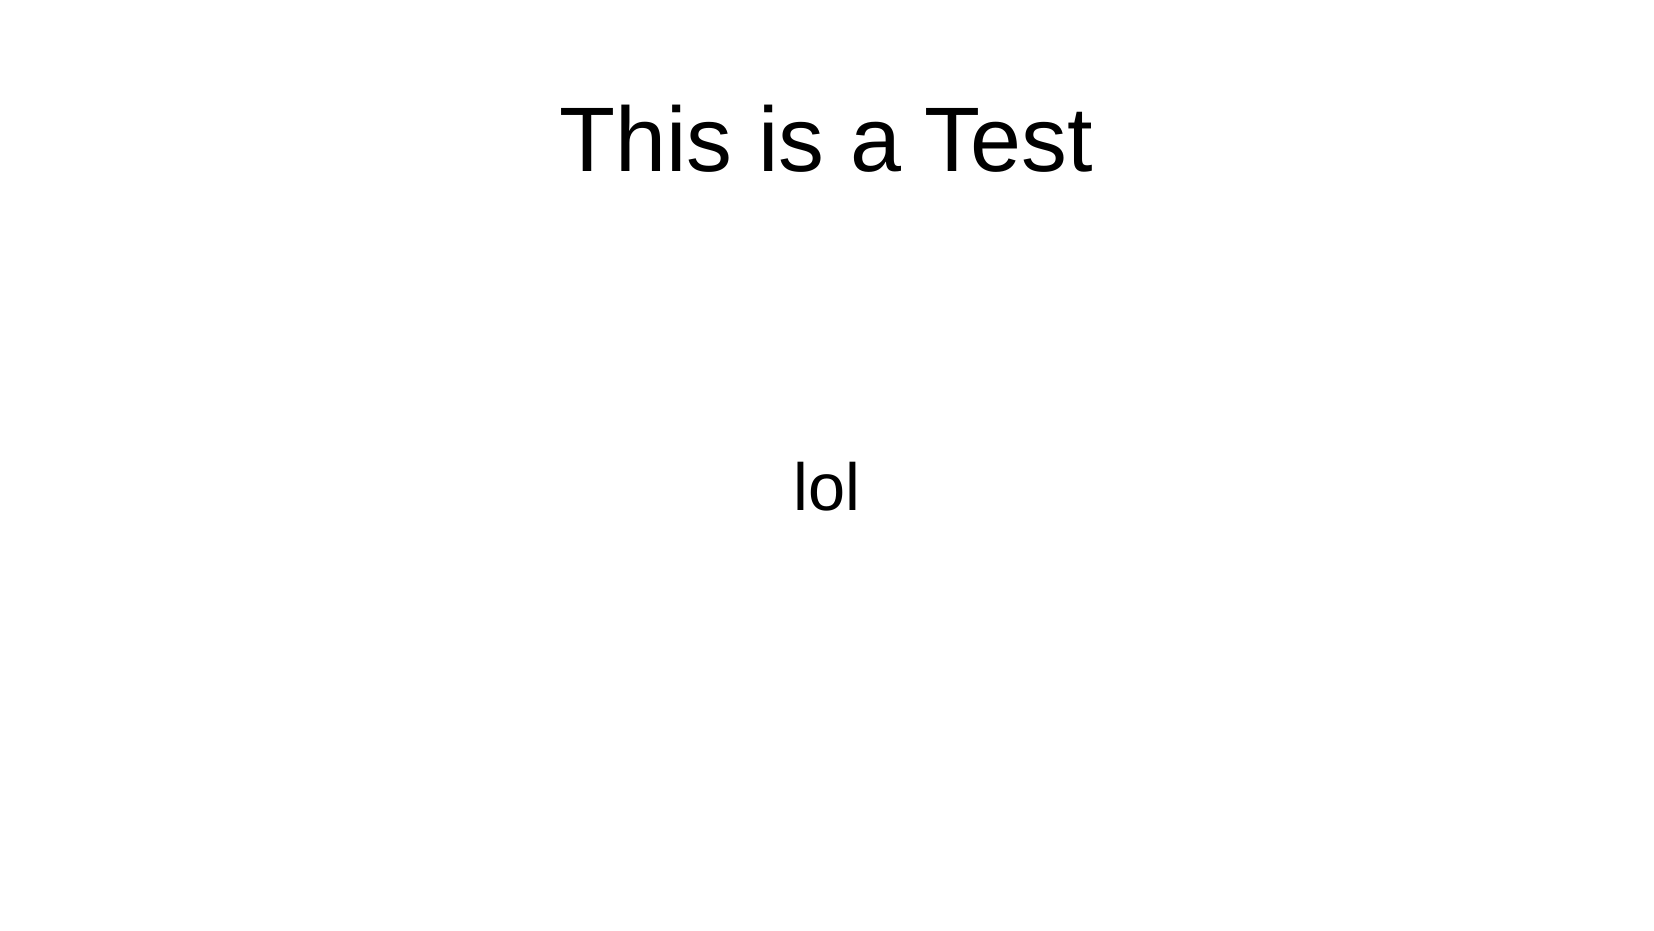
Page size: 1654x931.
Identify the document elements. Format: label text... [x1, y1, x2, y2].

subtitle lol [82, 217, 1571, 758]
title This is a Test [82, 62, 1571, 217]
